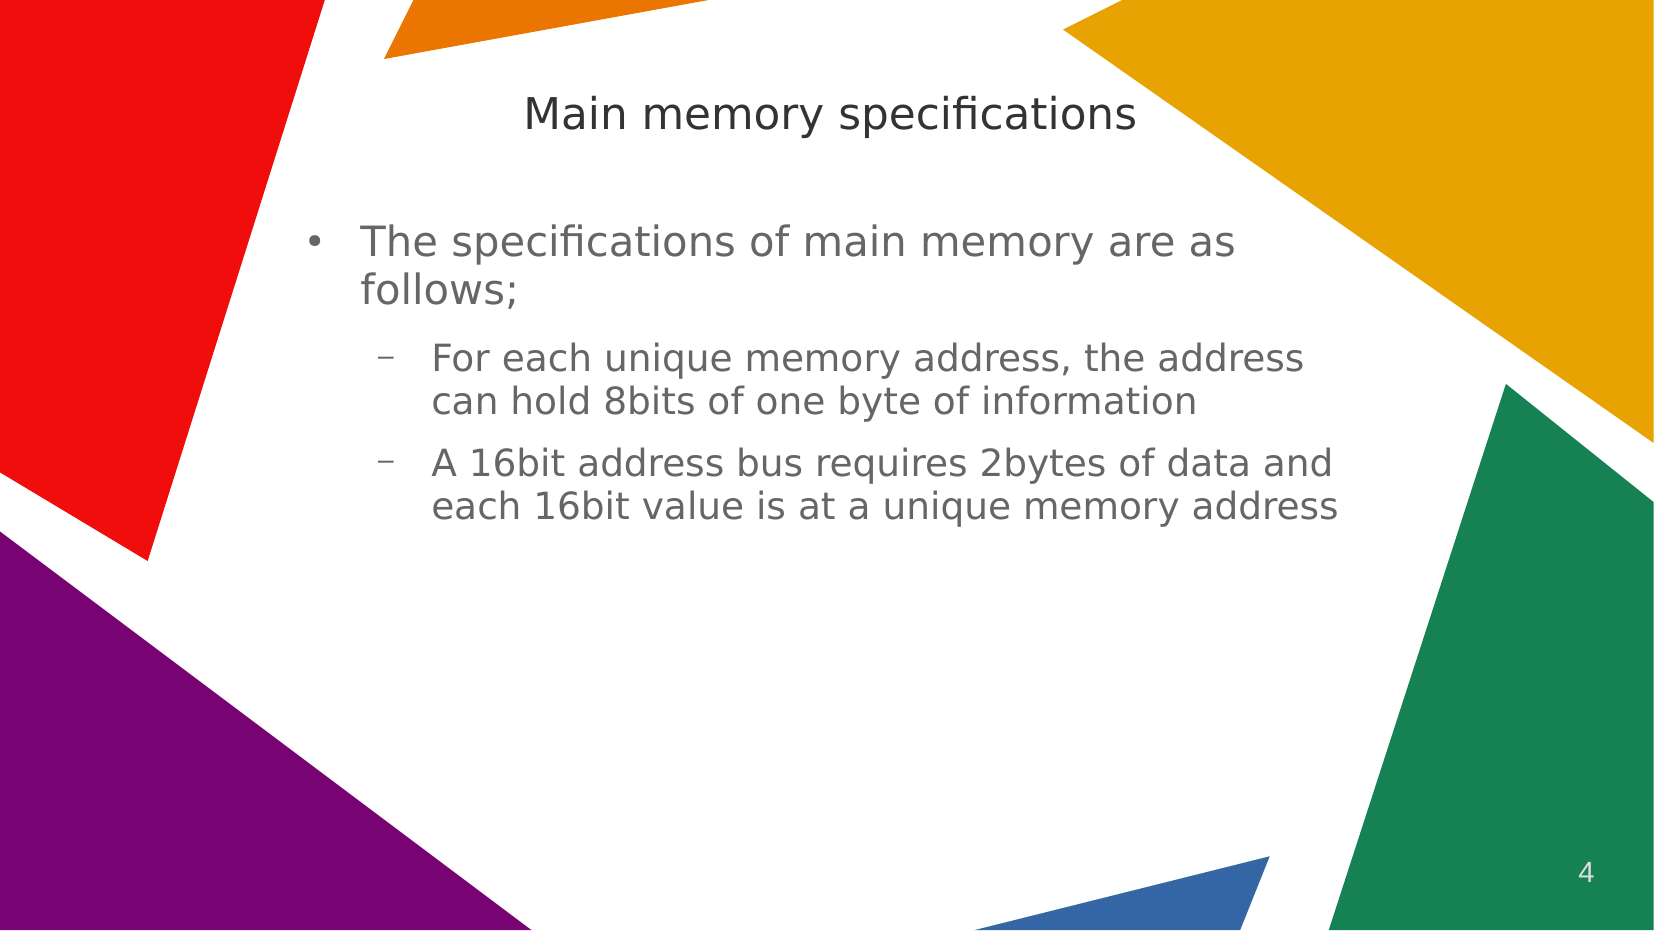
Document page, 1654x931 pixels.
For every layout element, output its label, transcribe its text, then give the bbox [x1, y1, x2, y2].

title Main memory specifications [289, 37, 1372, 193]
list The specifications of main memory are as follows; For each unique memory address, the address can hold 8bits of one byte of information A 16bit address bus requires 2bytes of data and each 16bit value is at a unique memory address [289, 217, 1372, 817]
